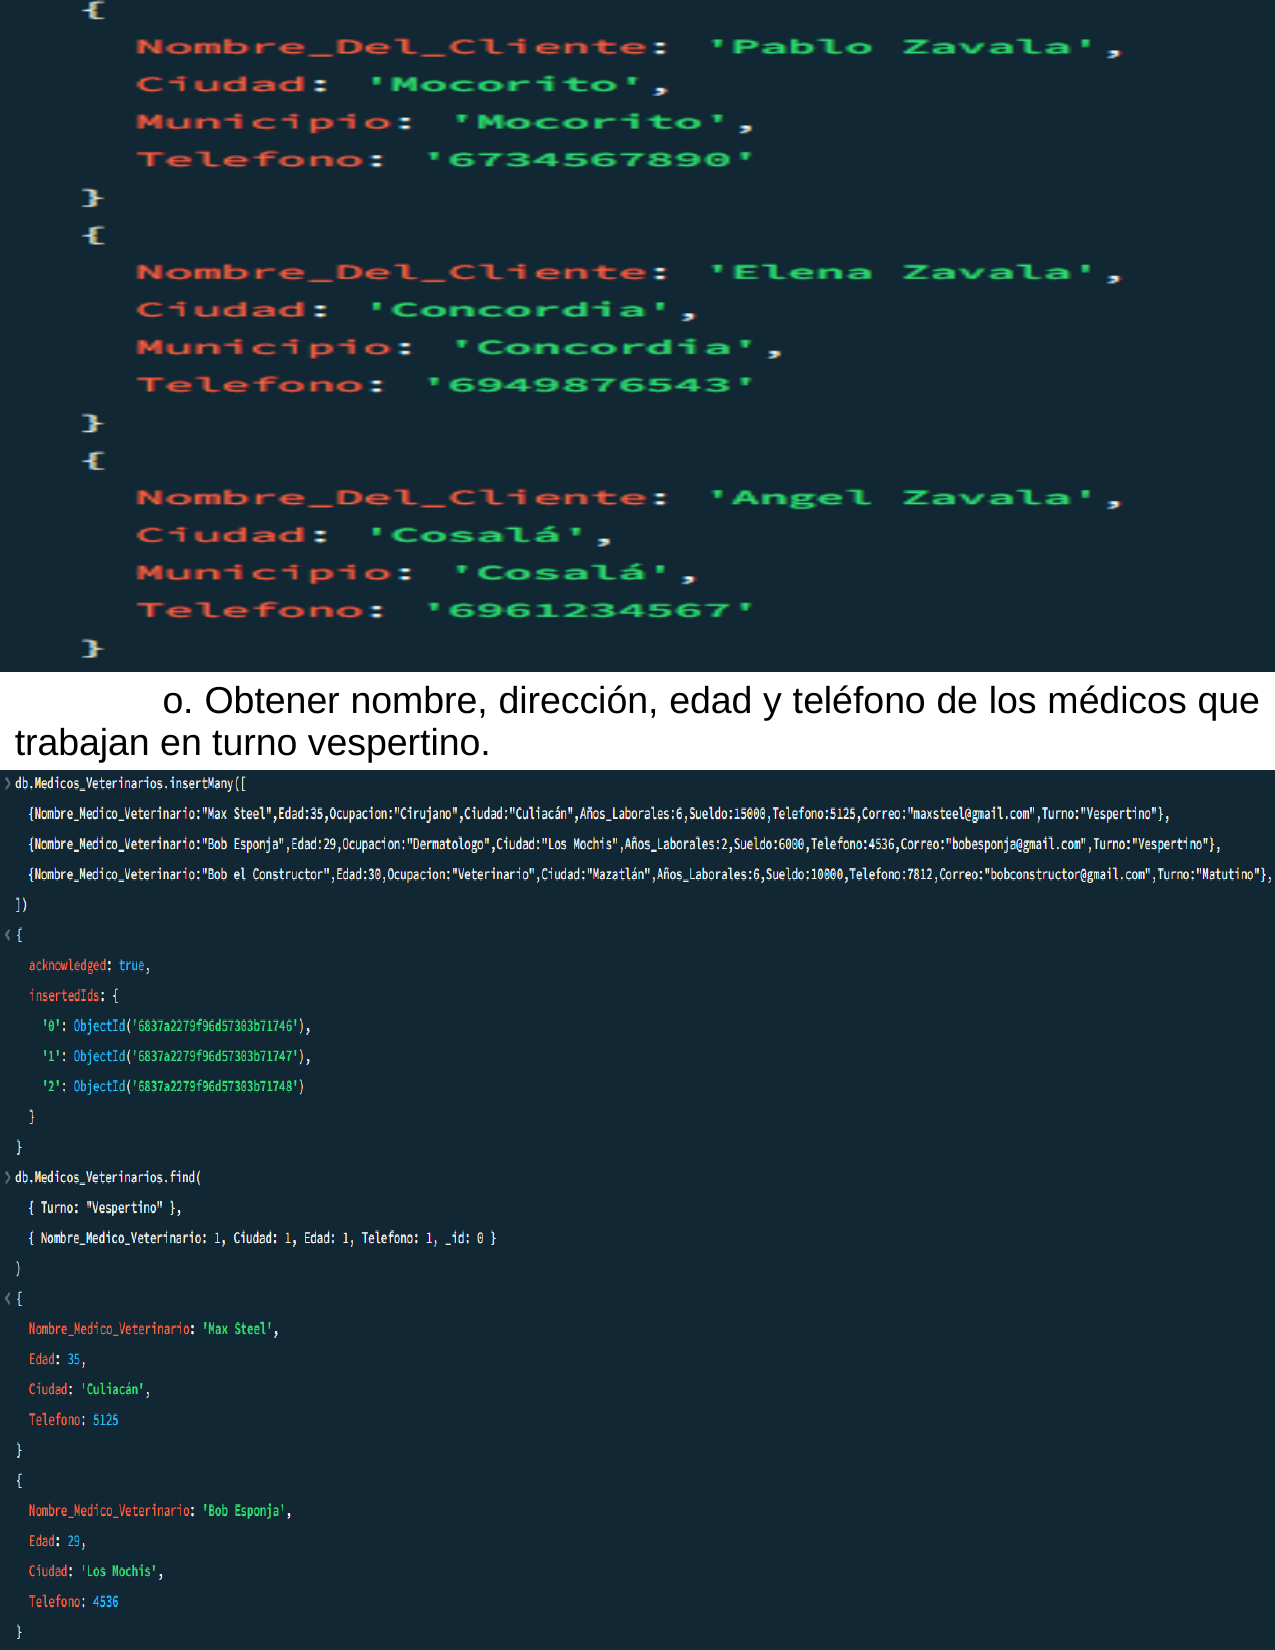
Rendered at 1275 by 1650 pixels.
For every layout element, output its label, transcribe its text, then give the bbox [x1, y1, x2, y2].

picture [0, 770, 1275, 1650]
picture [0, 0, 1275, 671]
text_box o. Obtener nombre, dirección, edad y teléfono de los médicos que trabajan en turno vespertino. [0, 671, 1275, 770]
